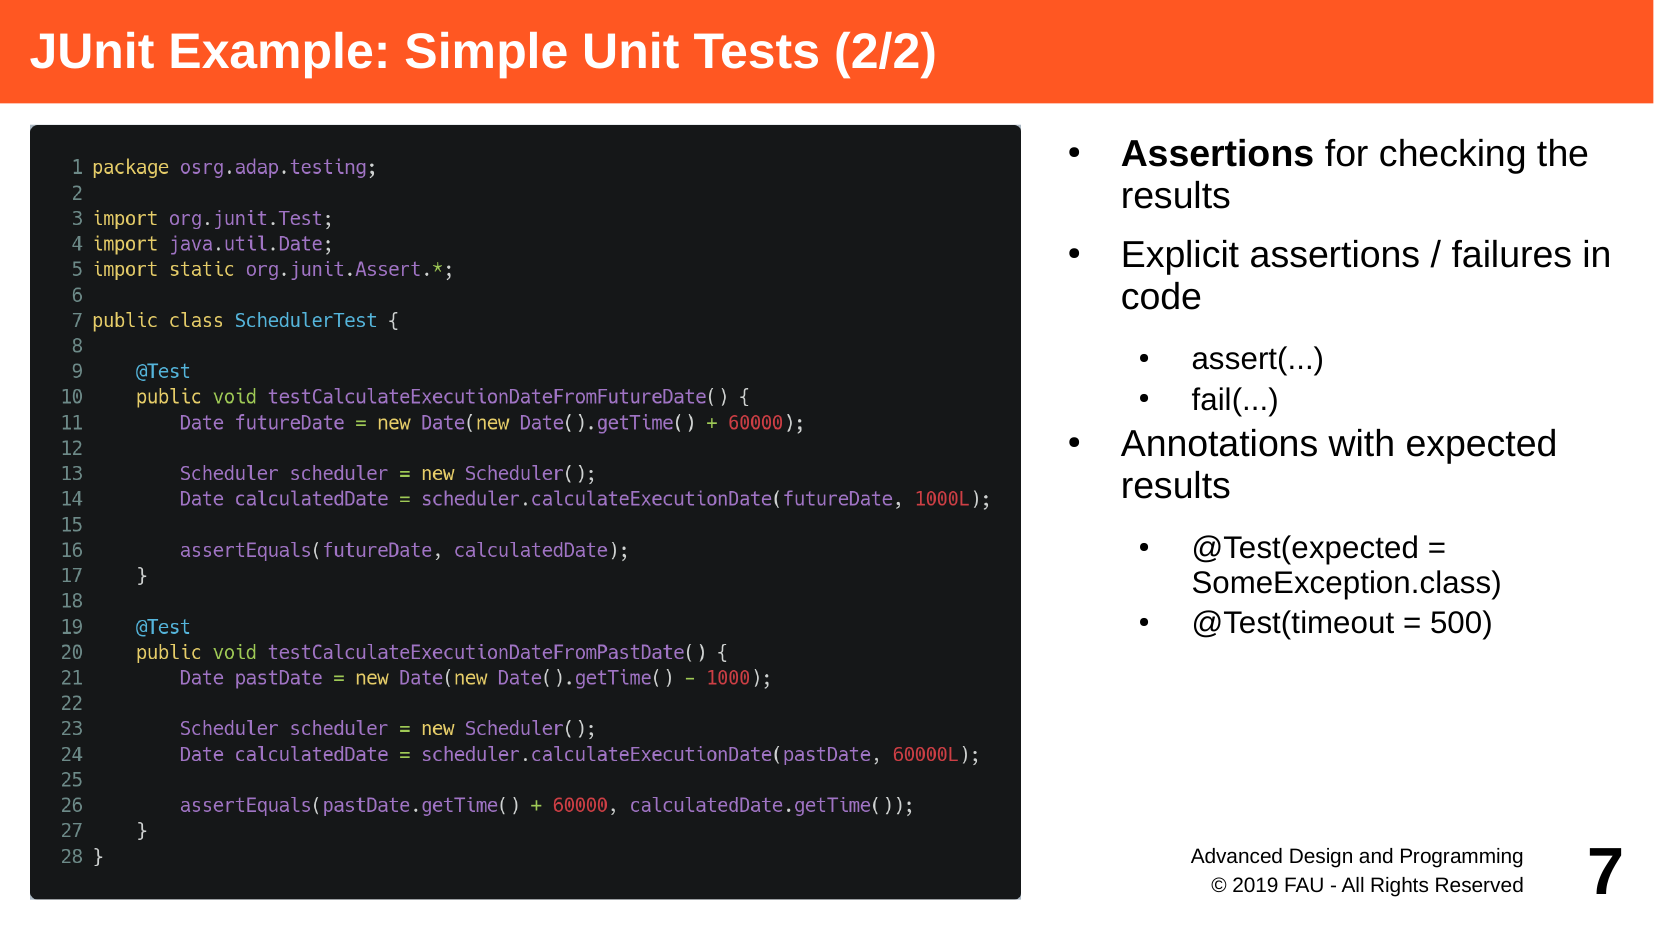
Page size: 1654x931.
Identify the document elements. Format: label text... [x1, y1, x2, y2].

title JUnit Example: Simple Unit Tests (2/2) [0, 0, 1654, 104]
picture [30, 124, 1021, 901]
list Assertions for checking the results Explicit assertions / failures in code assert(...) fail(...) Annotations with expected results @Test(expected = SomeException.class) @Test(timeout = 500) [1050, 132, 1636, 826]
